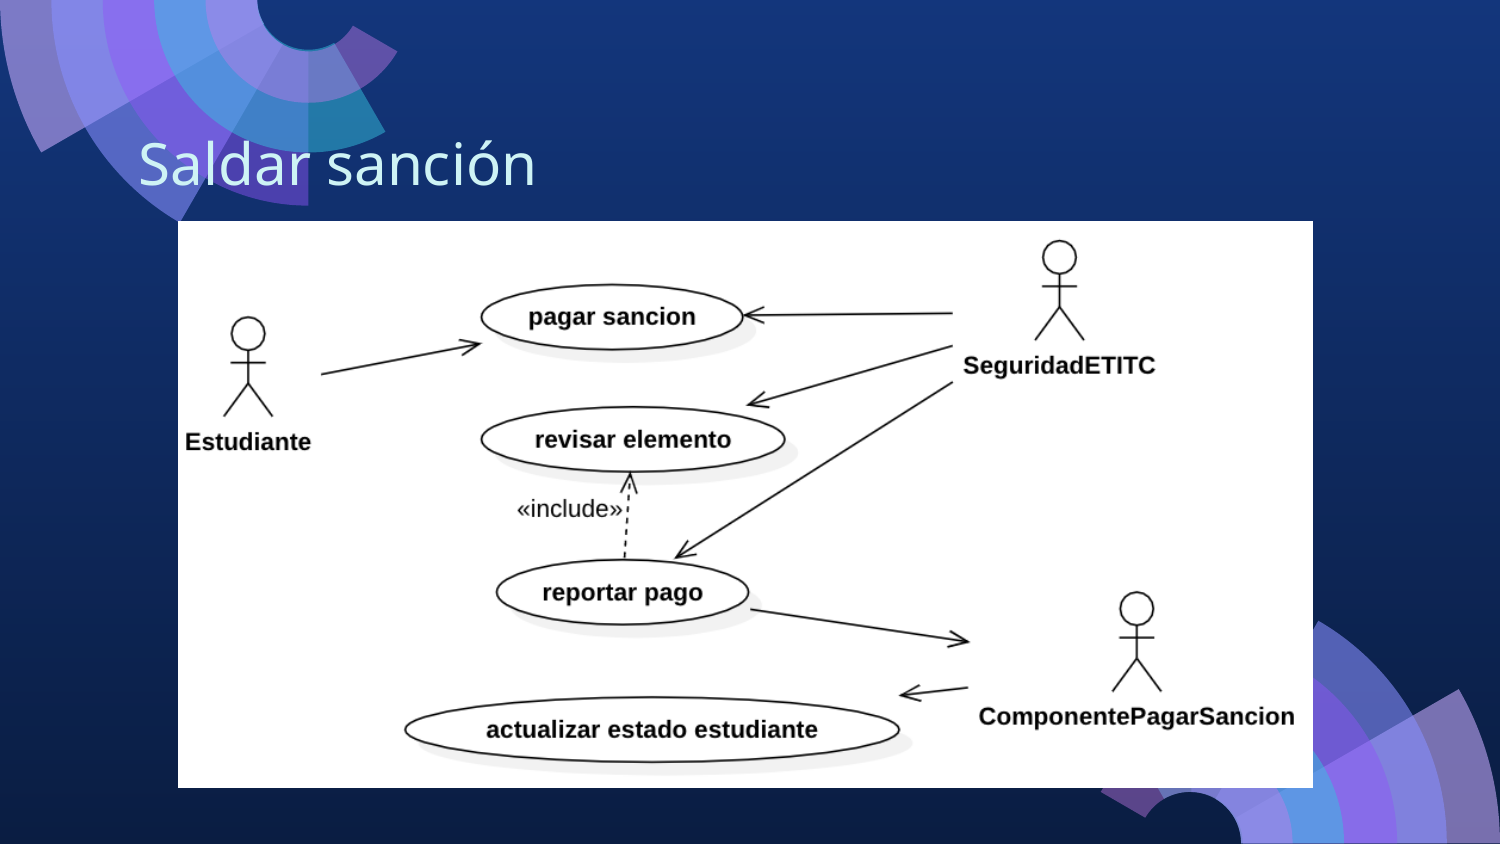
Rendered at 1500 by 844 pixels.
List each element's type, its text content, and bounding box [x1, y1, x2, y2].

title Saldar sanción [123, 112, 751, 207]
picture [178, 221, 1313, 788]
